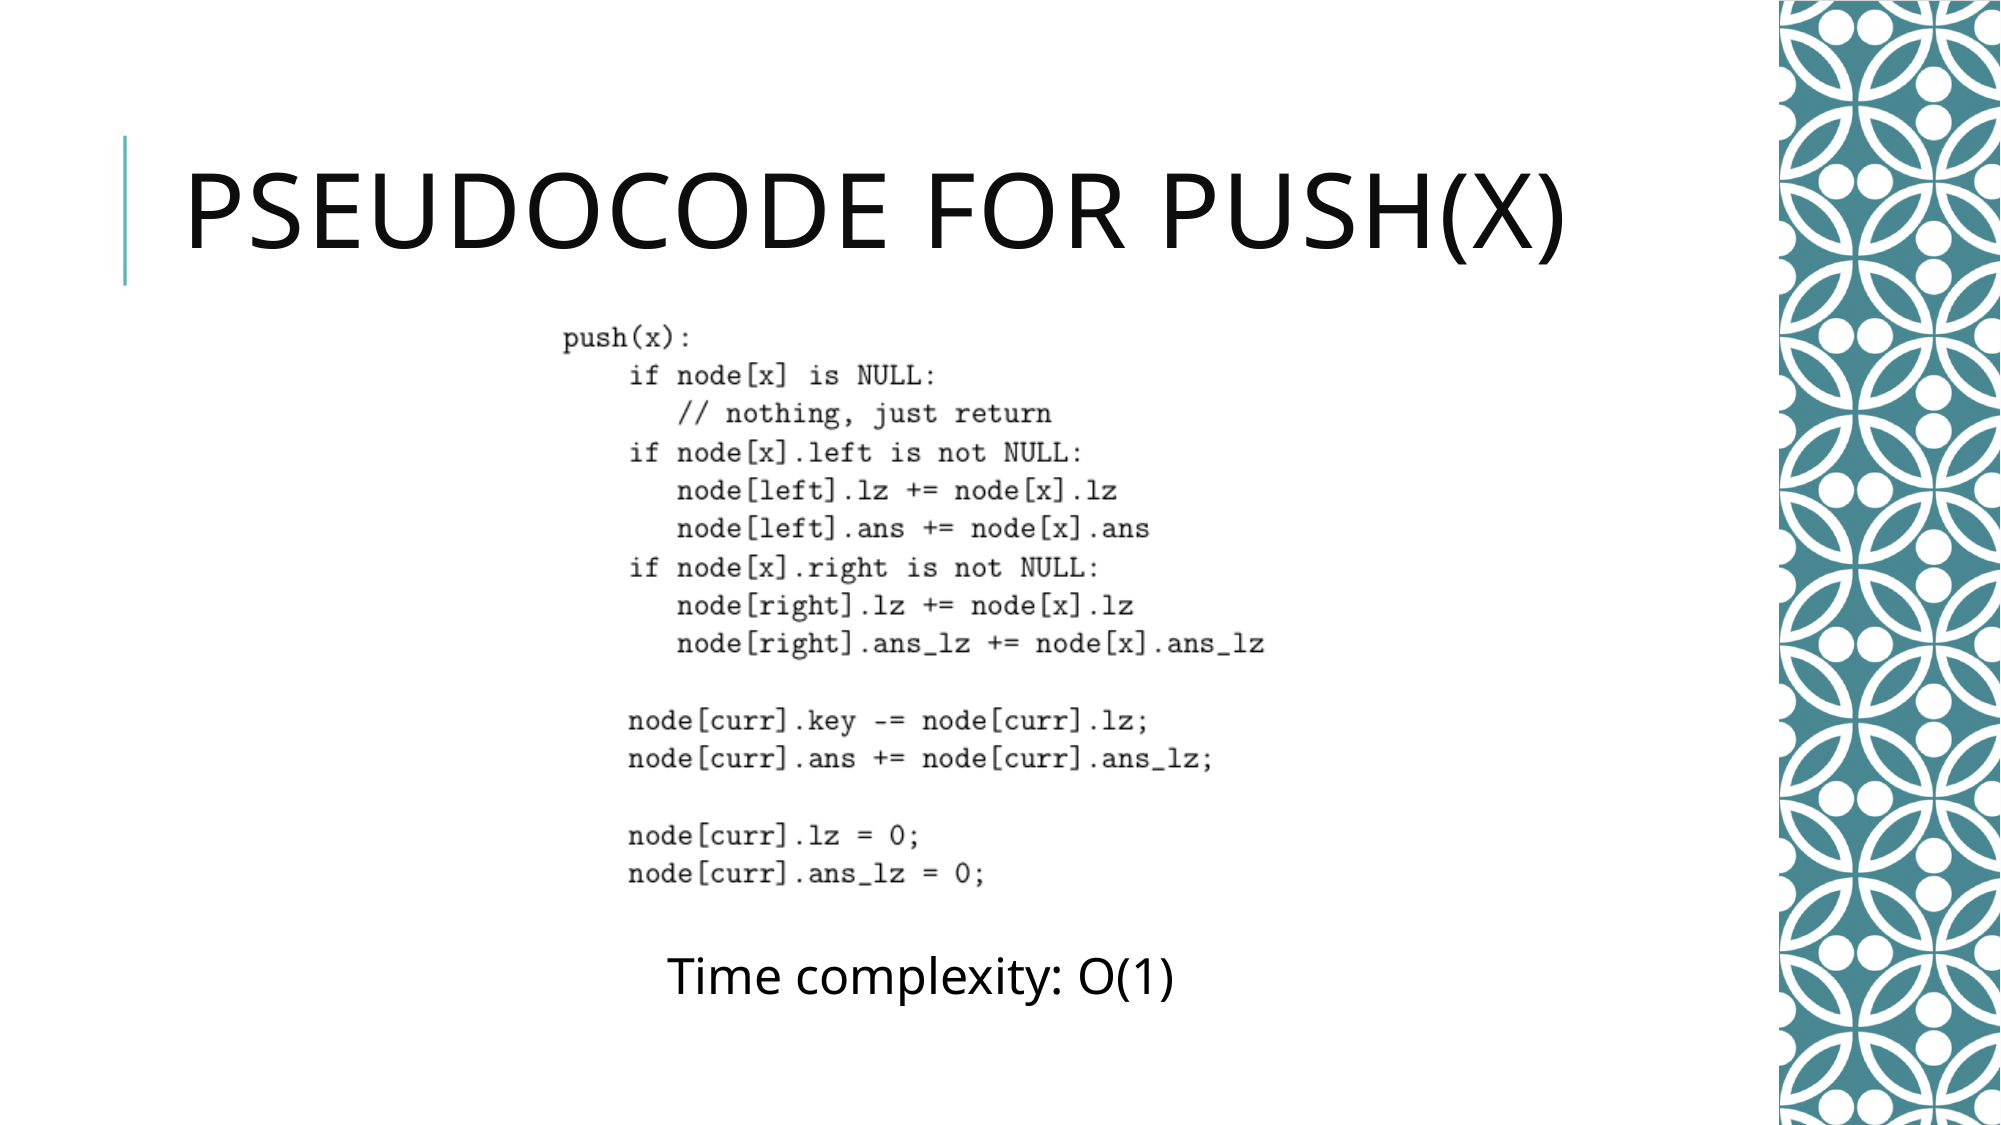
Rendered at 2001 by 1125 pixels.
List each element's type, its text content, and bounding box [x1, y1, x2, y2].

text_box Time complexity: O(1) [652, 937, 1190, 1013]
picture [1778, 0, 2001, 1125]
picture [541, 309, 1301, 911]
title Pseudocode for push(x) [168, 96, 1763, 342]
